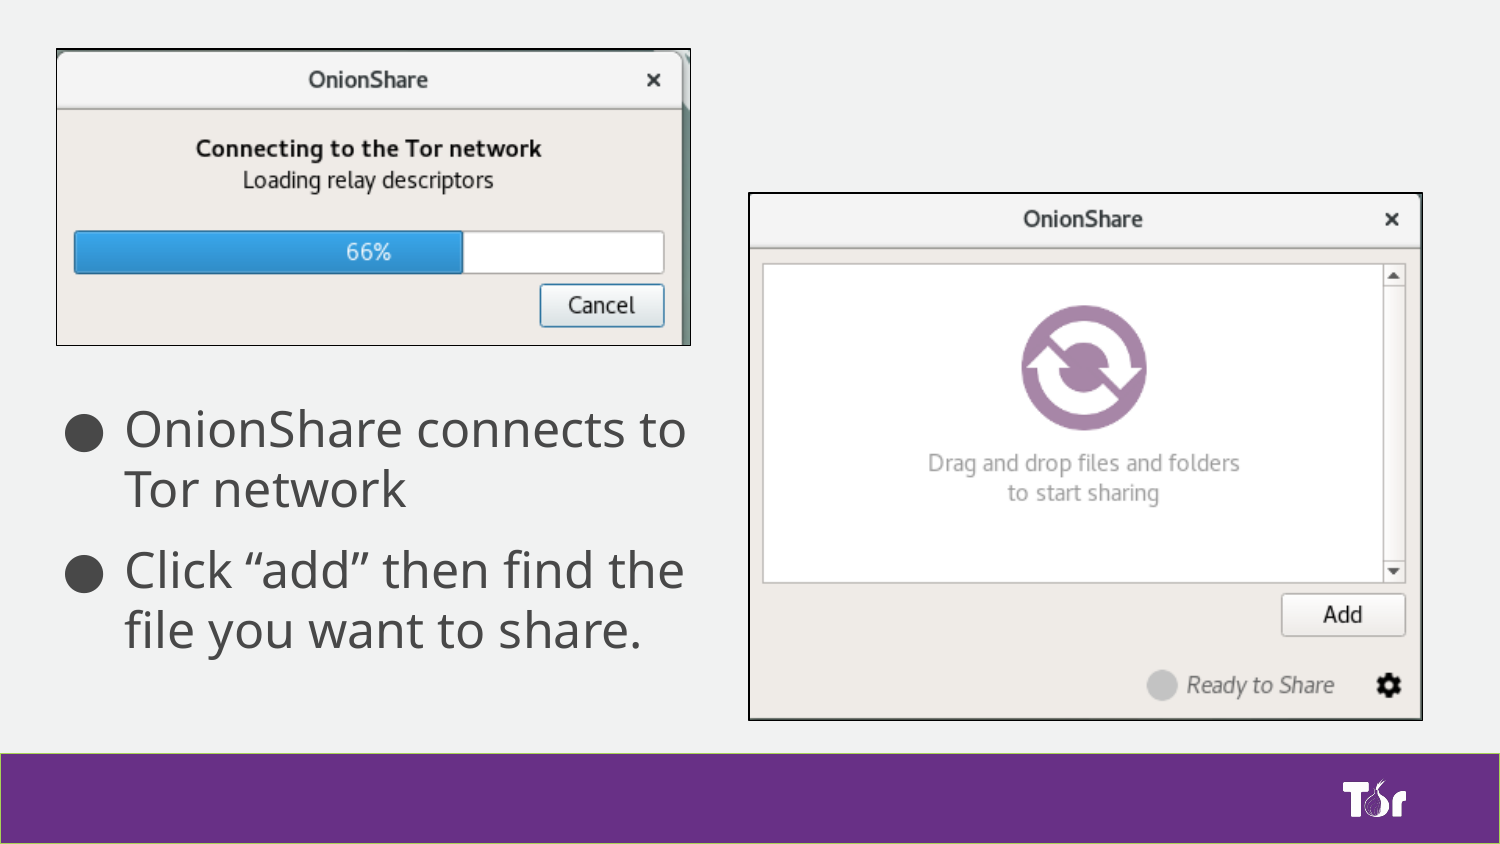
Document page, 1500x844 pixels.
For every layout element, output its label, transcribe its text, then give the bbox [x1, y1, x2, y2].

text_box OnionShare connects to Tor network Click “add” then find the file you want to share. [35, 390, 737, 754]
picture [750, 193, 1422, 720]
picture [1343, 778, 1406, 817]
picture [57, 49, 690, 345]
